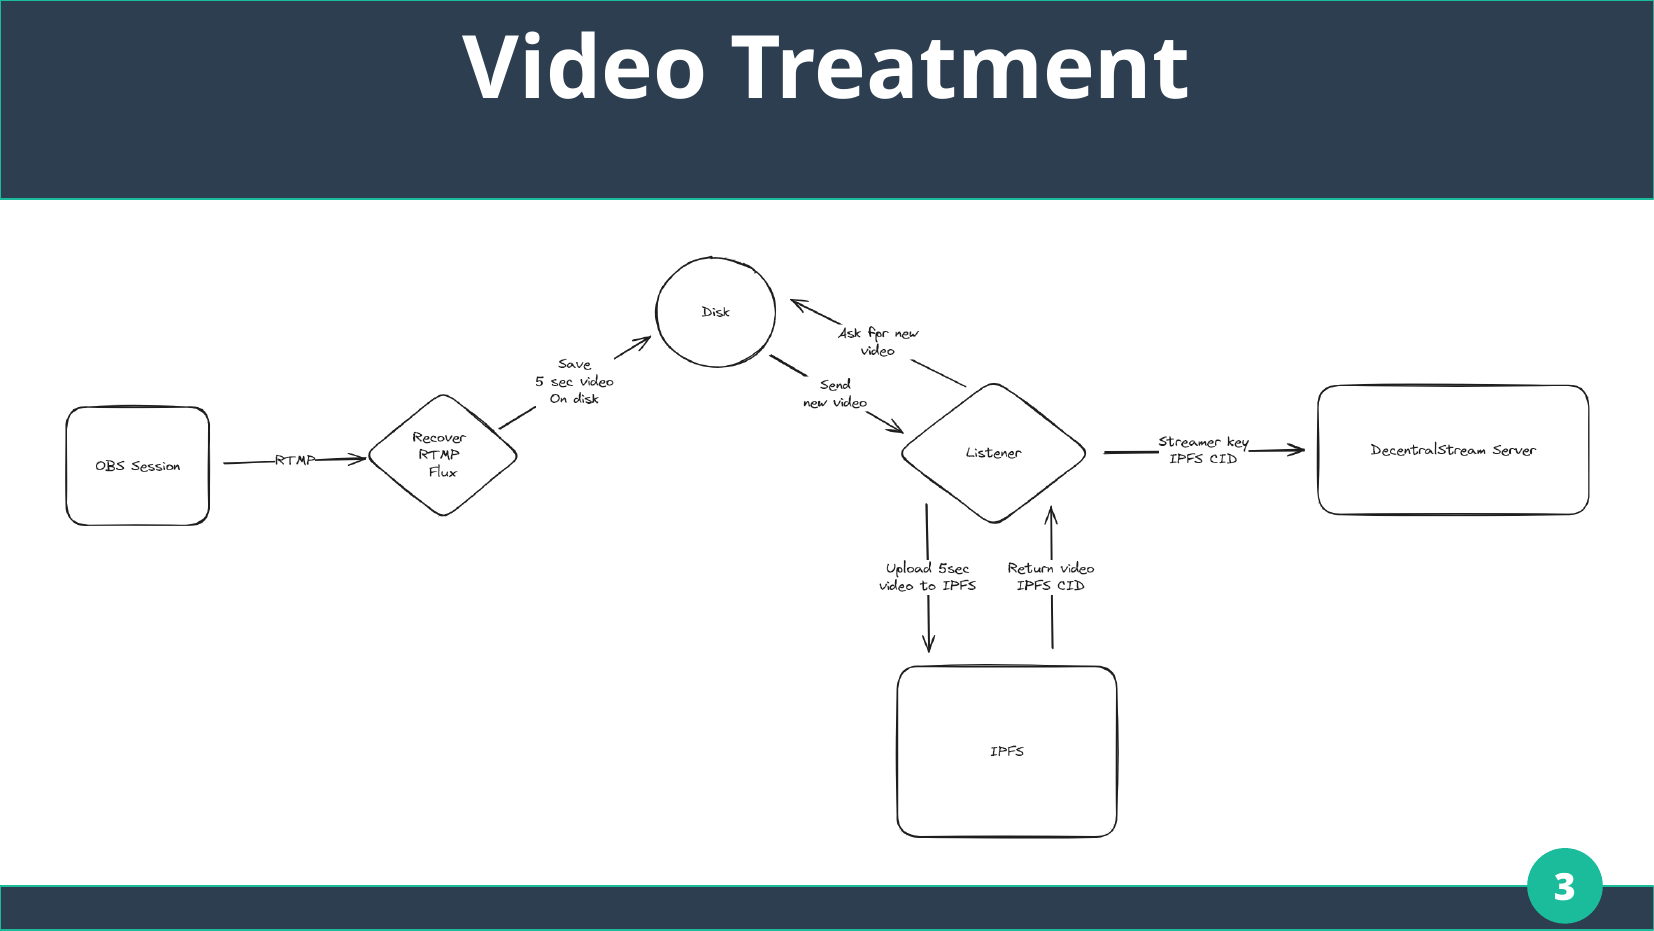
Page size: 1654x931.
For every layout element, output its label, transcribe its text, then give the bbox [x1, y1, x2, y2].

title Video Treatment [59, 37, 1595, 156]
picture [59, 250, 1595, 843]
